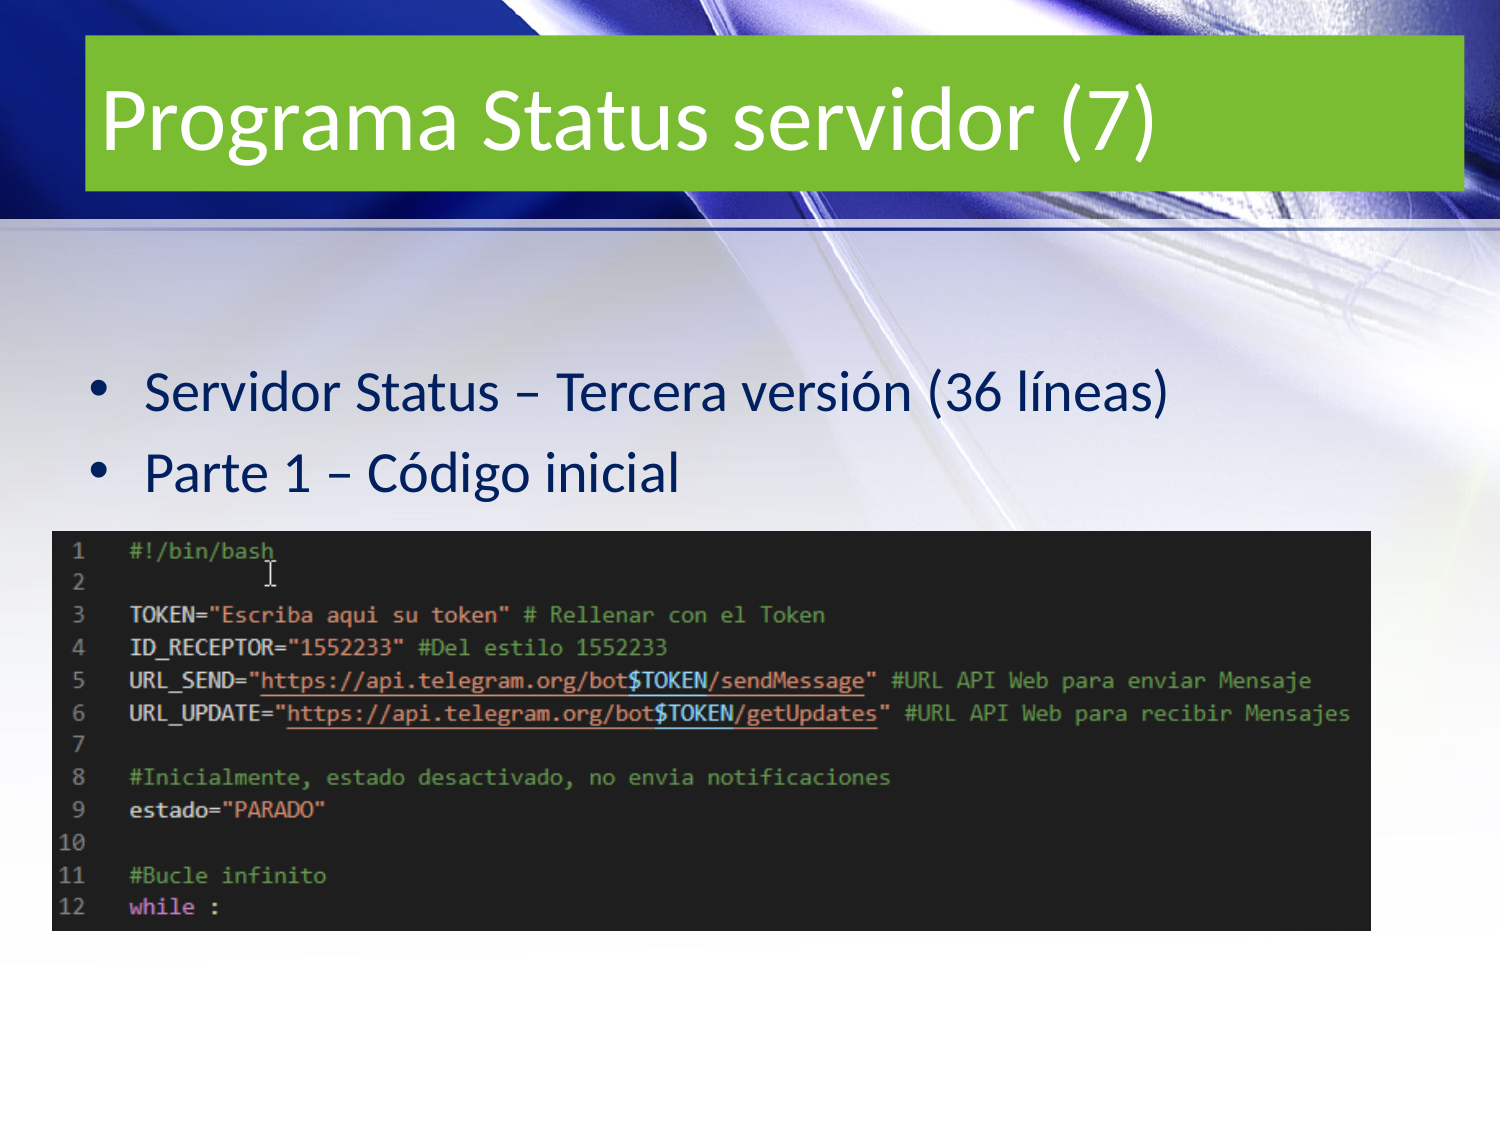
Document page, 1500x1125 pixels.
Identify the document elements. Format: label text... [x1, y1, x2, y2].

picture [0, 0, 1500, 1125]
text_box Servidor Status – Tercera versión (36 líneas) Parte 1 – Código inicial [73, 345, 1424, 989]
text_box Programa Status servidor (7) [85, 35, 1465, 192]
